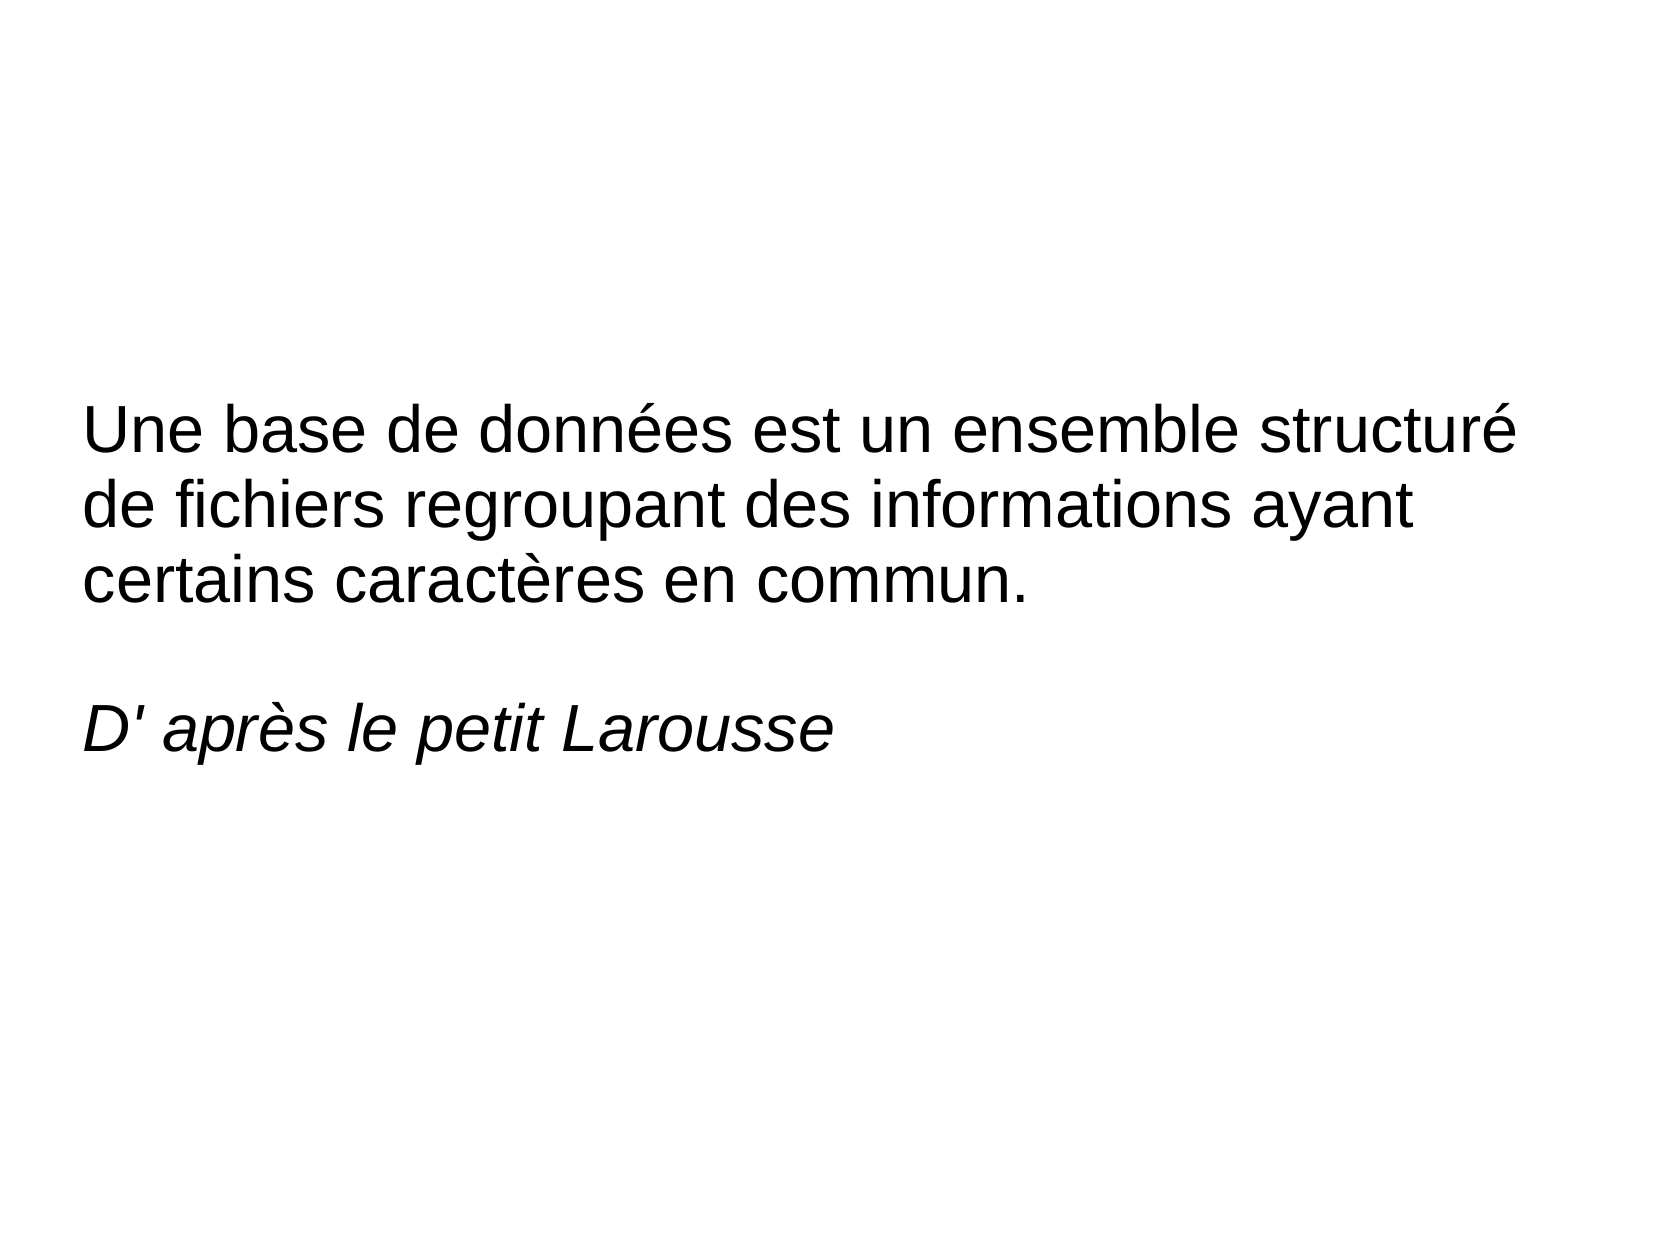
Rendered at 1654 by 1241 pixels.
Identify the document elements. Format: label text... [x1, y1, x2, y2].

subtitle Une base de données est un ensemble structuré de fichiers regroupant des informations ayant certains caractères en commun. D' après le petit Larousse [82, 49, 1571, 1109]
